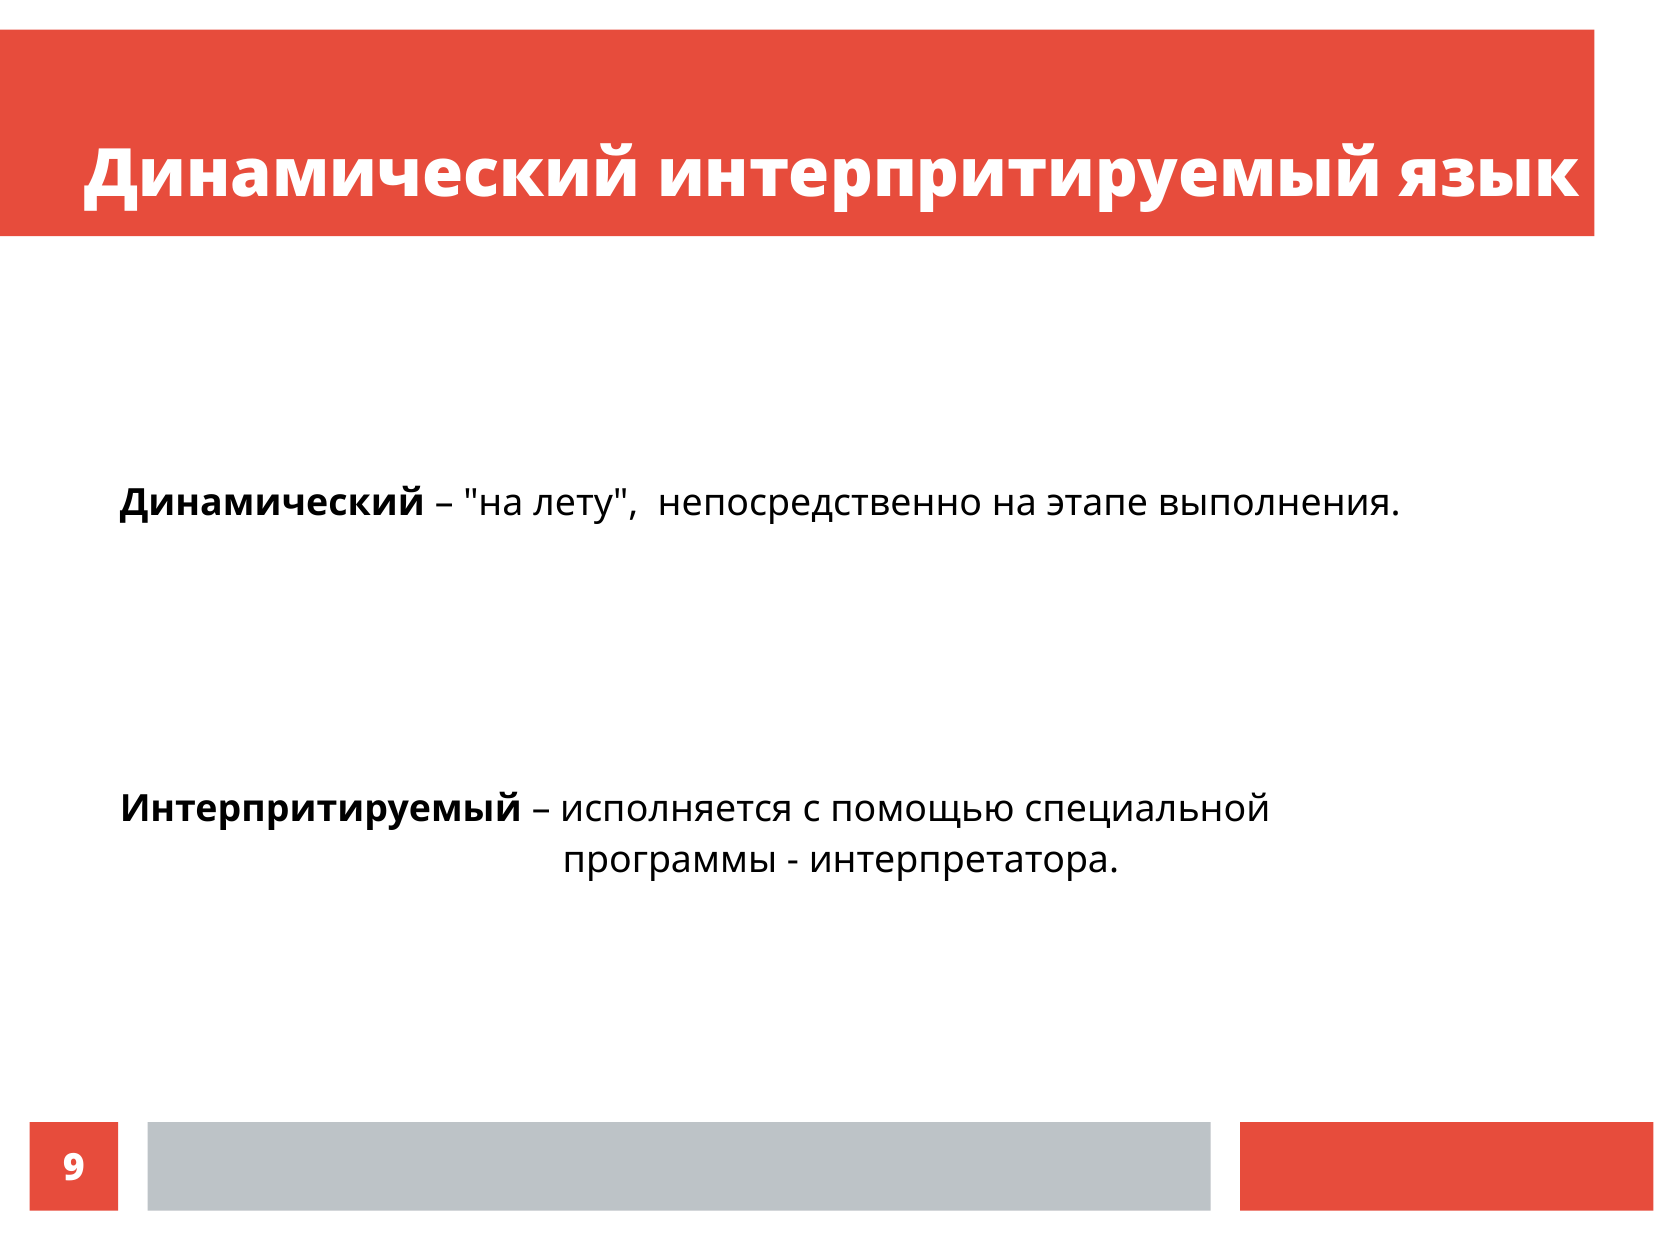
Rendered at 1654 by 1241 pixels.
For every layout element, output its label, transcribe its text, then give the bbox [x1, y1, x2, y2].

title Динамический интерпритируемый язык [84, 68, 1621, 217]
text_box Динамический – "на лету", непосредственно на этапе выполнения. Интерпритируемый – исполняется с помощью специальной программы - интерпретатора. [105, 315, 1546, 809]
